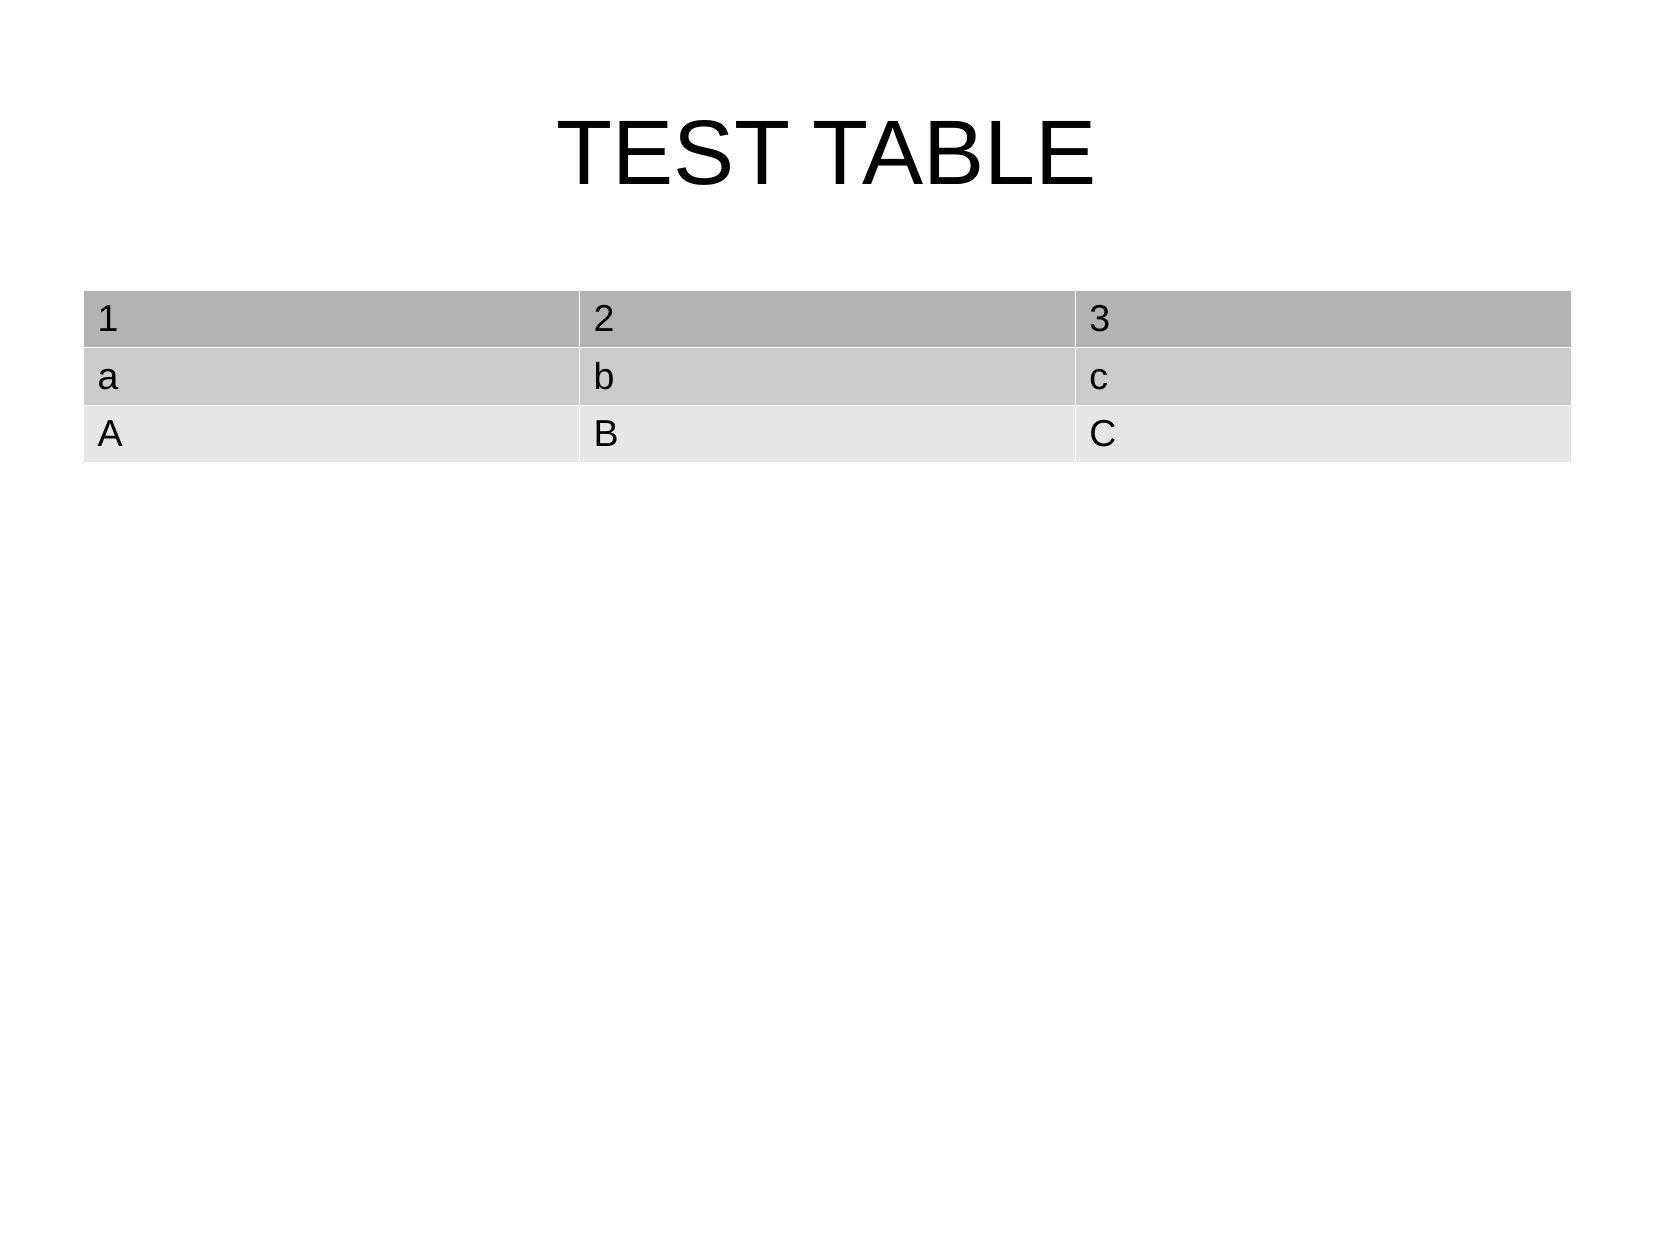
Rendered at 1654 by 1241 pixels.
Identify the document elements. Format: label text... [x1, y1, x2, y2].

table_header 1 [84, 291, 579, 347]
table_cell b [580, 348, 1075, 405]
table_header 2 [580, 291, 1075, 347]
table_header 3 [1076, 291, 1571, 347]
table_cell c [1076, 348, 1571, 405]
table_cell B [580, 406, 1075, 462]
table_cell A [84, 406, 579, 462]
table_cell a [84, 348, 579, 405]
title TEST TABLE [82, 49, 1571, 257]
table_cell C [1076, 406, 1571, 462]
